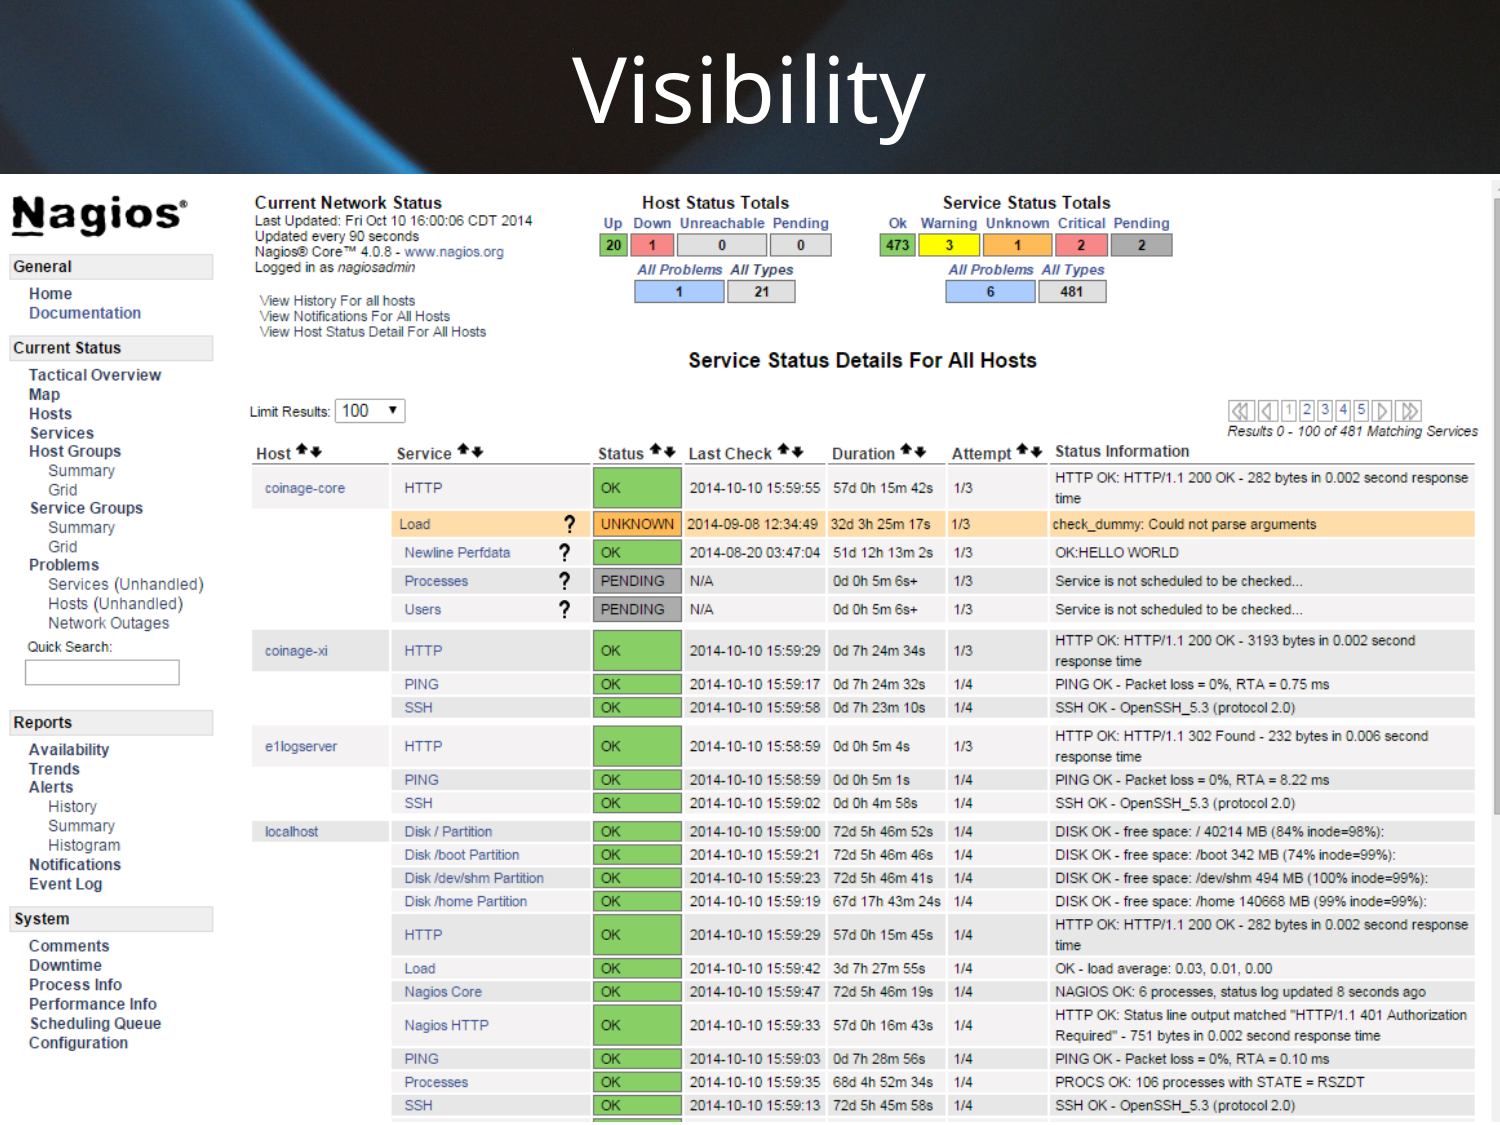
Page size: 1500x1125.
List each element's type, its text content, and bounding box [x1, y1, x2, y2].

title Visibility [75, 0, 1426, 174]
picture [0, 179, 1500, 1123]
